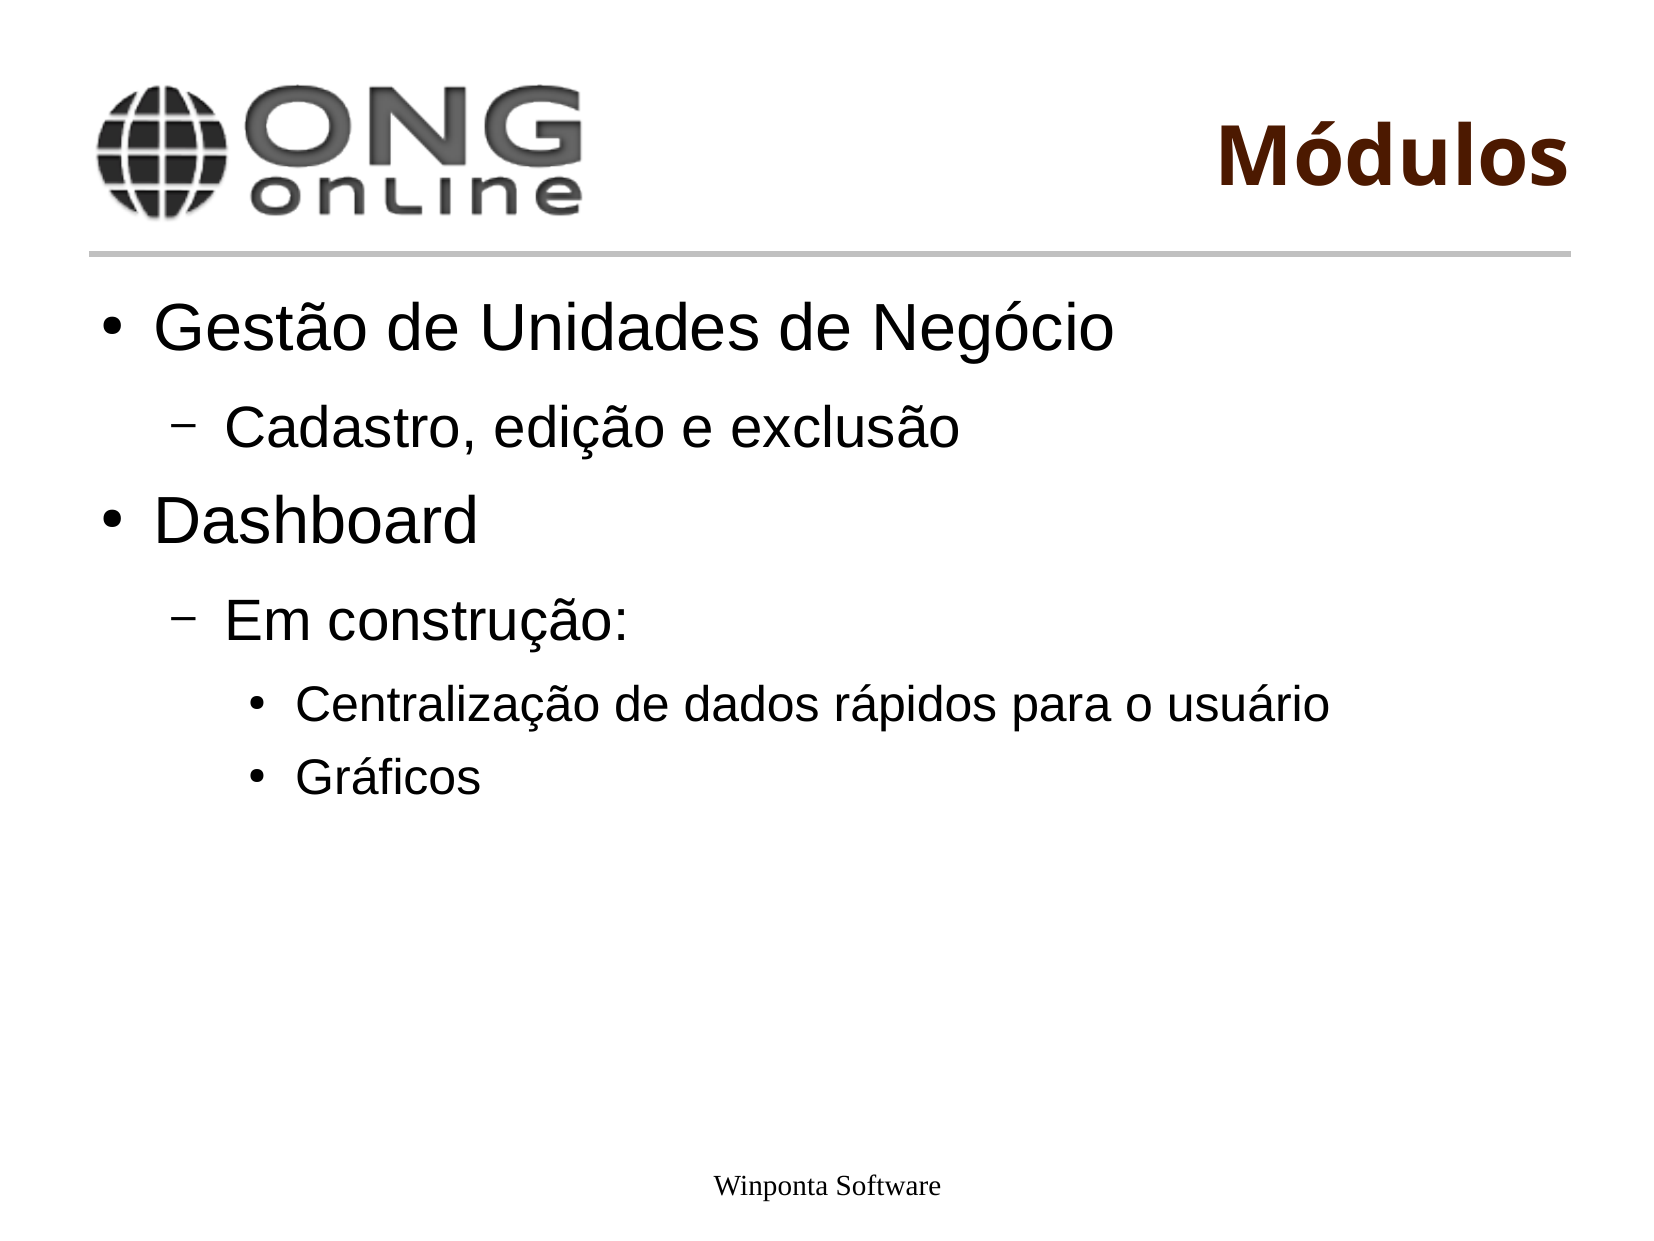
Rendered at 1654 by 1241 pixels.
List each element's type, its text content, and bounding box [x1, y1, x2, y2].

list Gestão de Unidades de Negócio Cadastro, edição e exclusão Dashboard Em construção: Centralização de dados rápidos para o usuário Gráficos [82, 290, 1538, 1158]
title Módulos [82, 49, 1571, 257]
